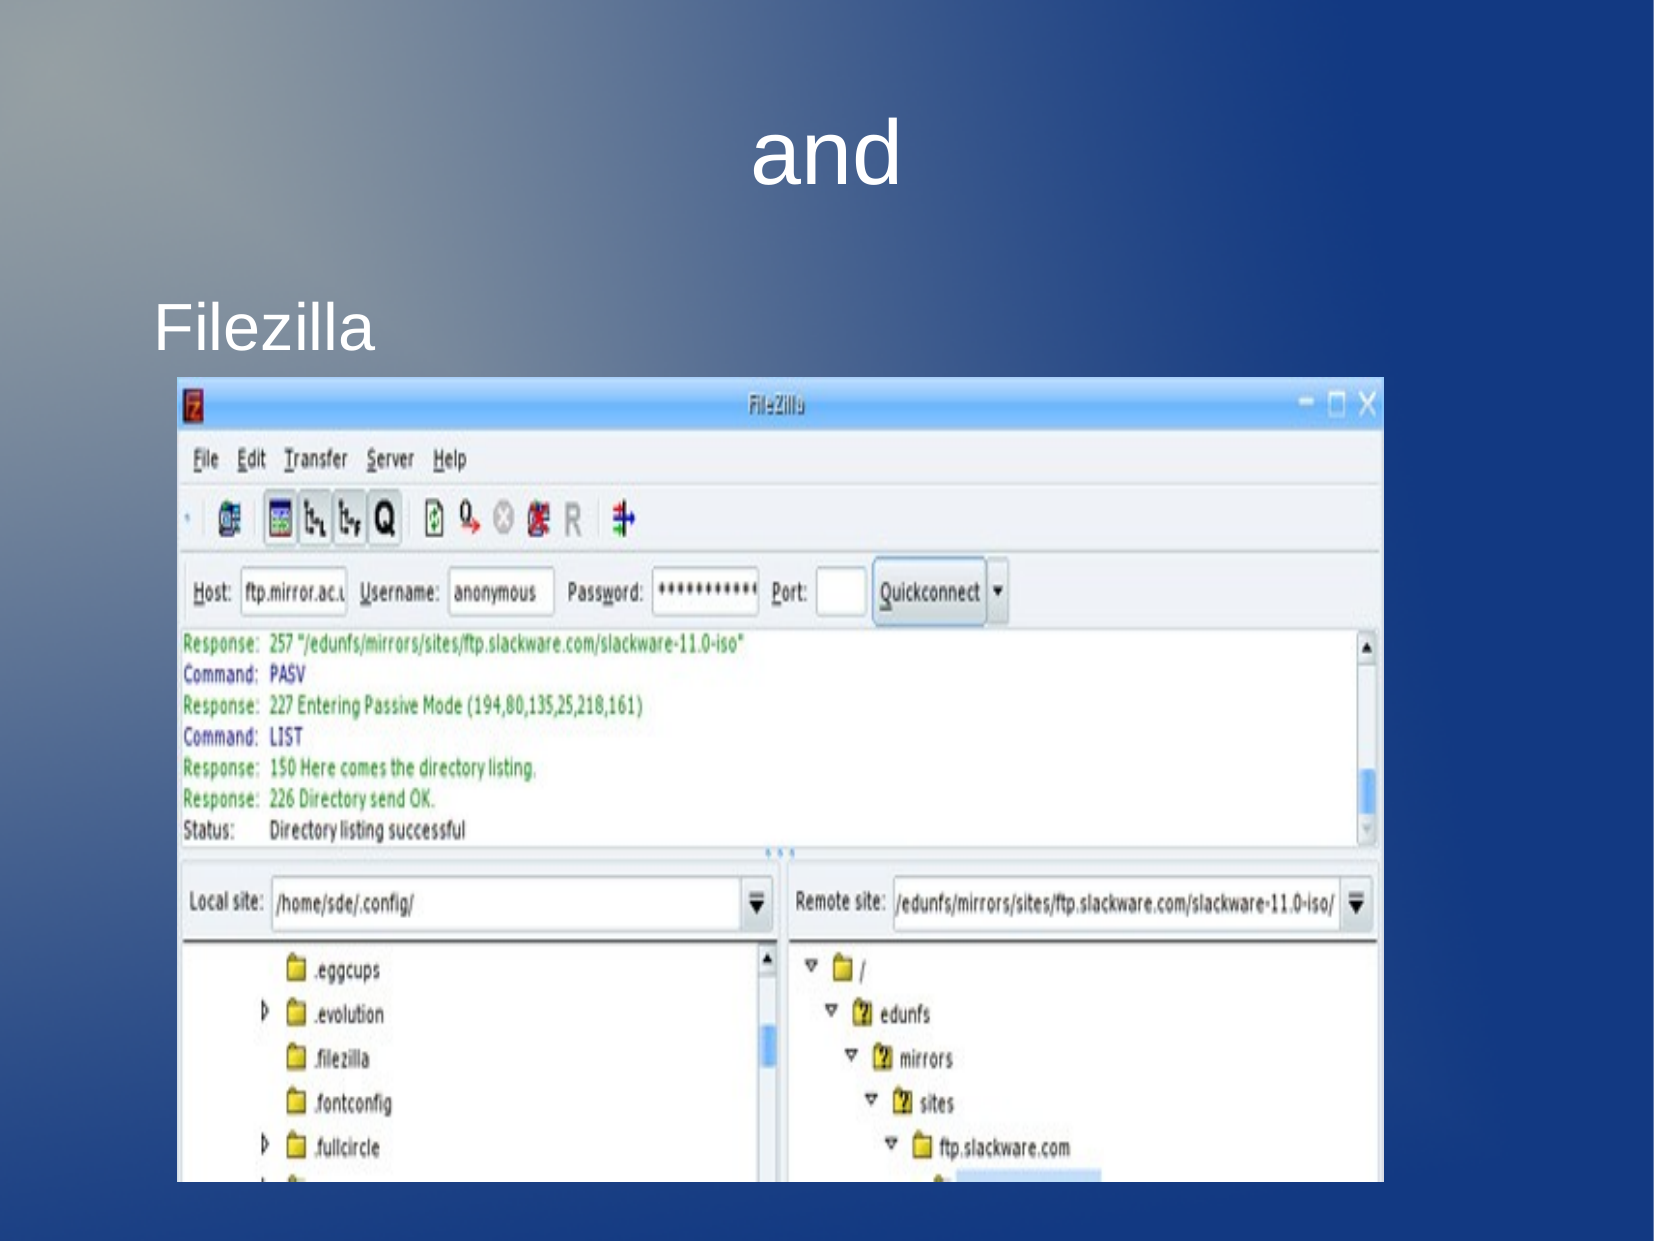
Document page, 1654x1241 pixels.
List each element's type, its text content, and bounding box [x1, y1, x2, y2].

picture [0, 0, 1654, 1241]
title and [82, 56, 1571, 250]
list Filezilla [82, 290, 1571, 1094]
